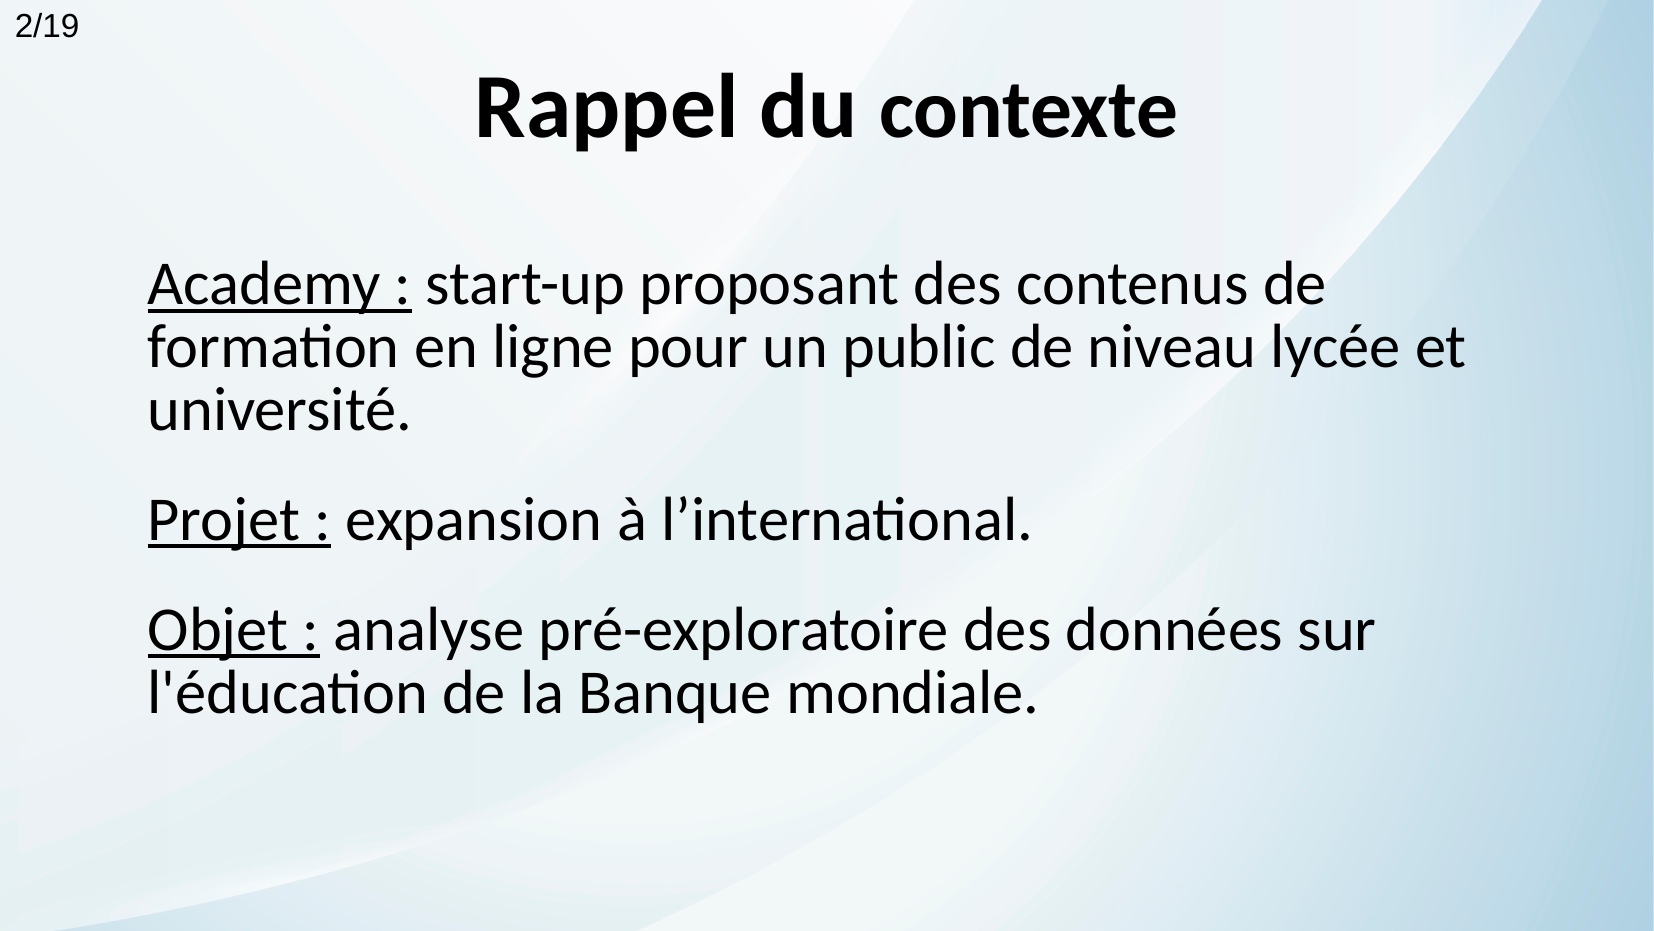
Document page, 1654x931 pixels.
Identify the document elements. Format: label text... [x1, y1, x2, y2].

title Rappel du contexte [82, 37, 1571, 193]
list Academy : start-up proposant des contenus de formation en ligne pour un public de niveau lycée et université. Projet : expansion à l’international. Objet : analyse pré-exploratoire des données sur l'éducation de la Banque mondiale. [76, 257, 1565, 798]
text_box 2/19 [0, 0, 119, 60]
picture [0, 0, 1654, 931]
